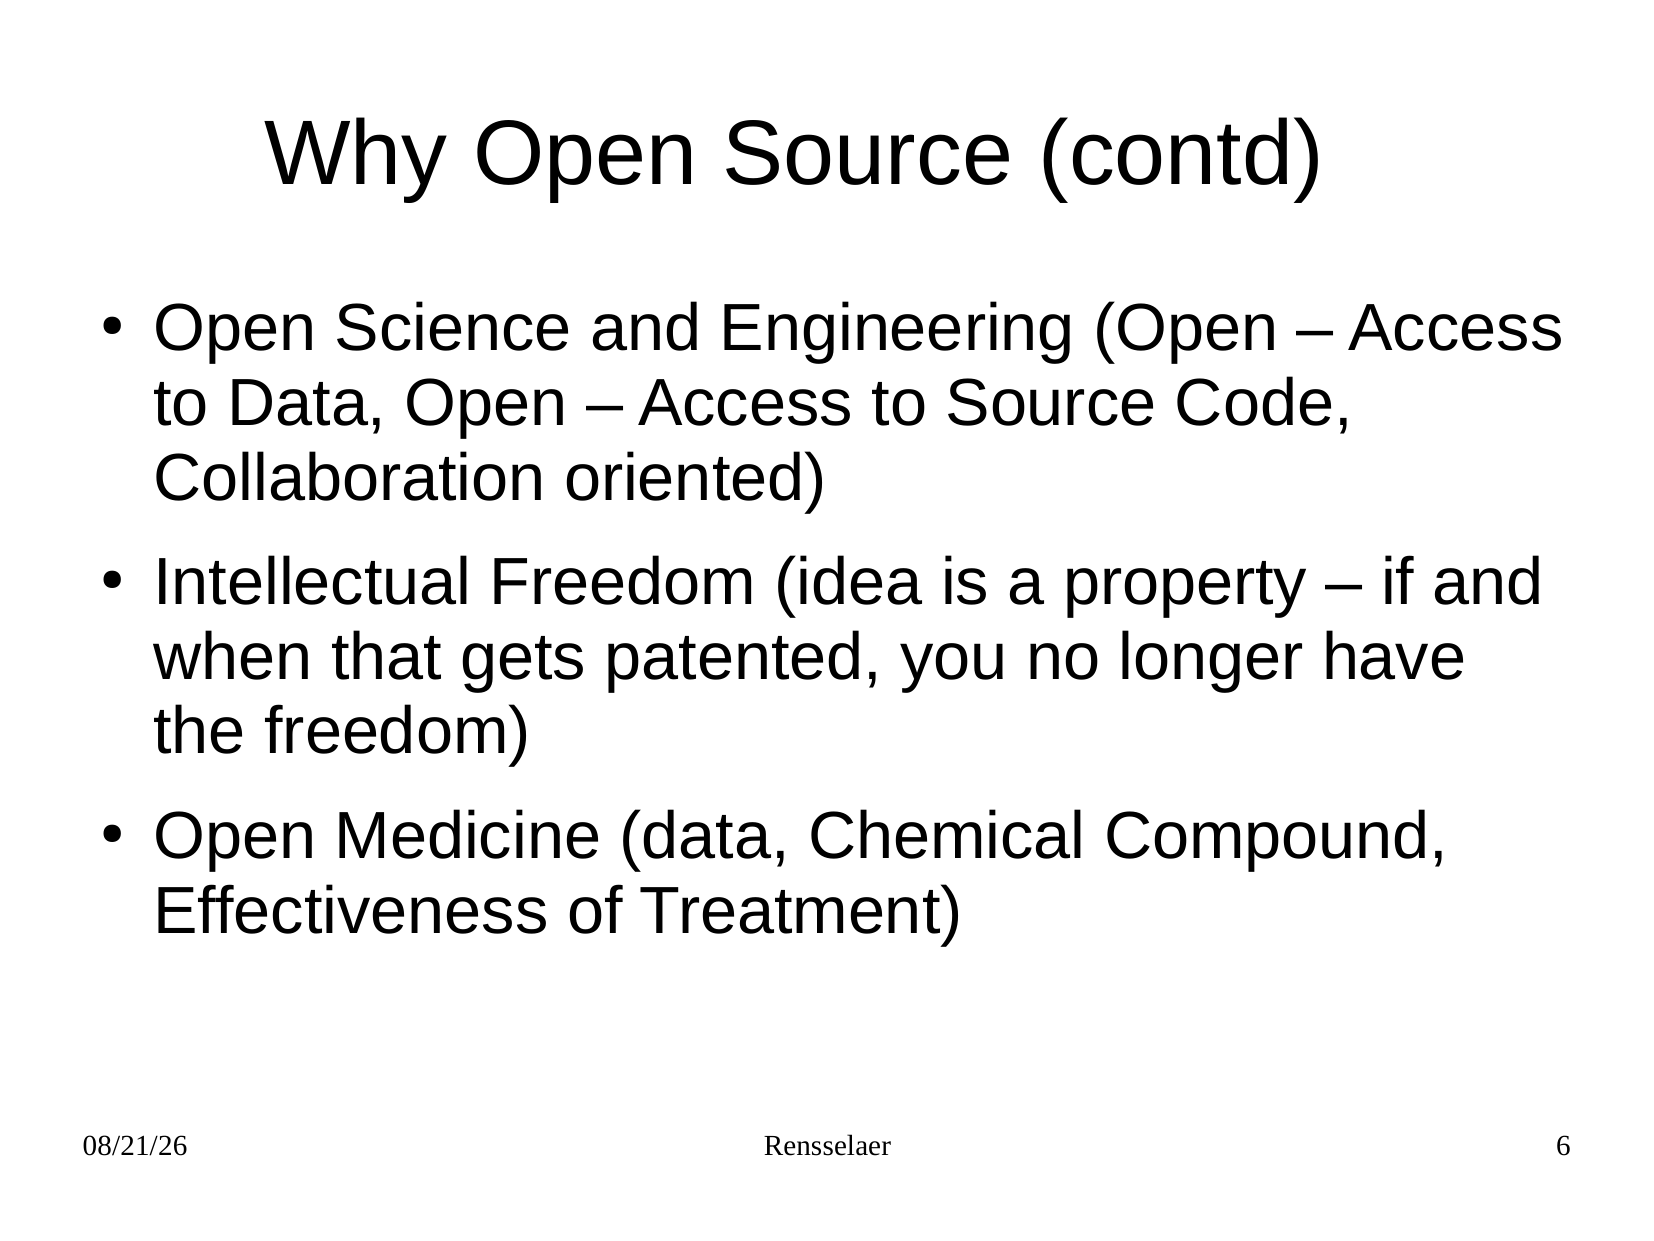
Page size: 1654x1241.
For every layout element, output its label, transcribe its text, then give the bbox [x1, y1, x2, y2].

title Why Open Source (contd) [82, 49, 1571, 257]
list Open Science and Engineering (Open – Access to Data, Open – Access to Source Code, Collaboration oriented) Intellectual Freedom (idea is a property – if and when that gets patented, you no longer have the freedom) Open Medicine (data, Chemical Compound, Effectiveness of Treatment) [82, 290, 1571, 1010]
